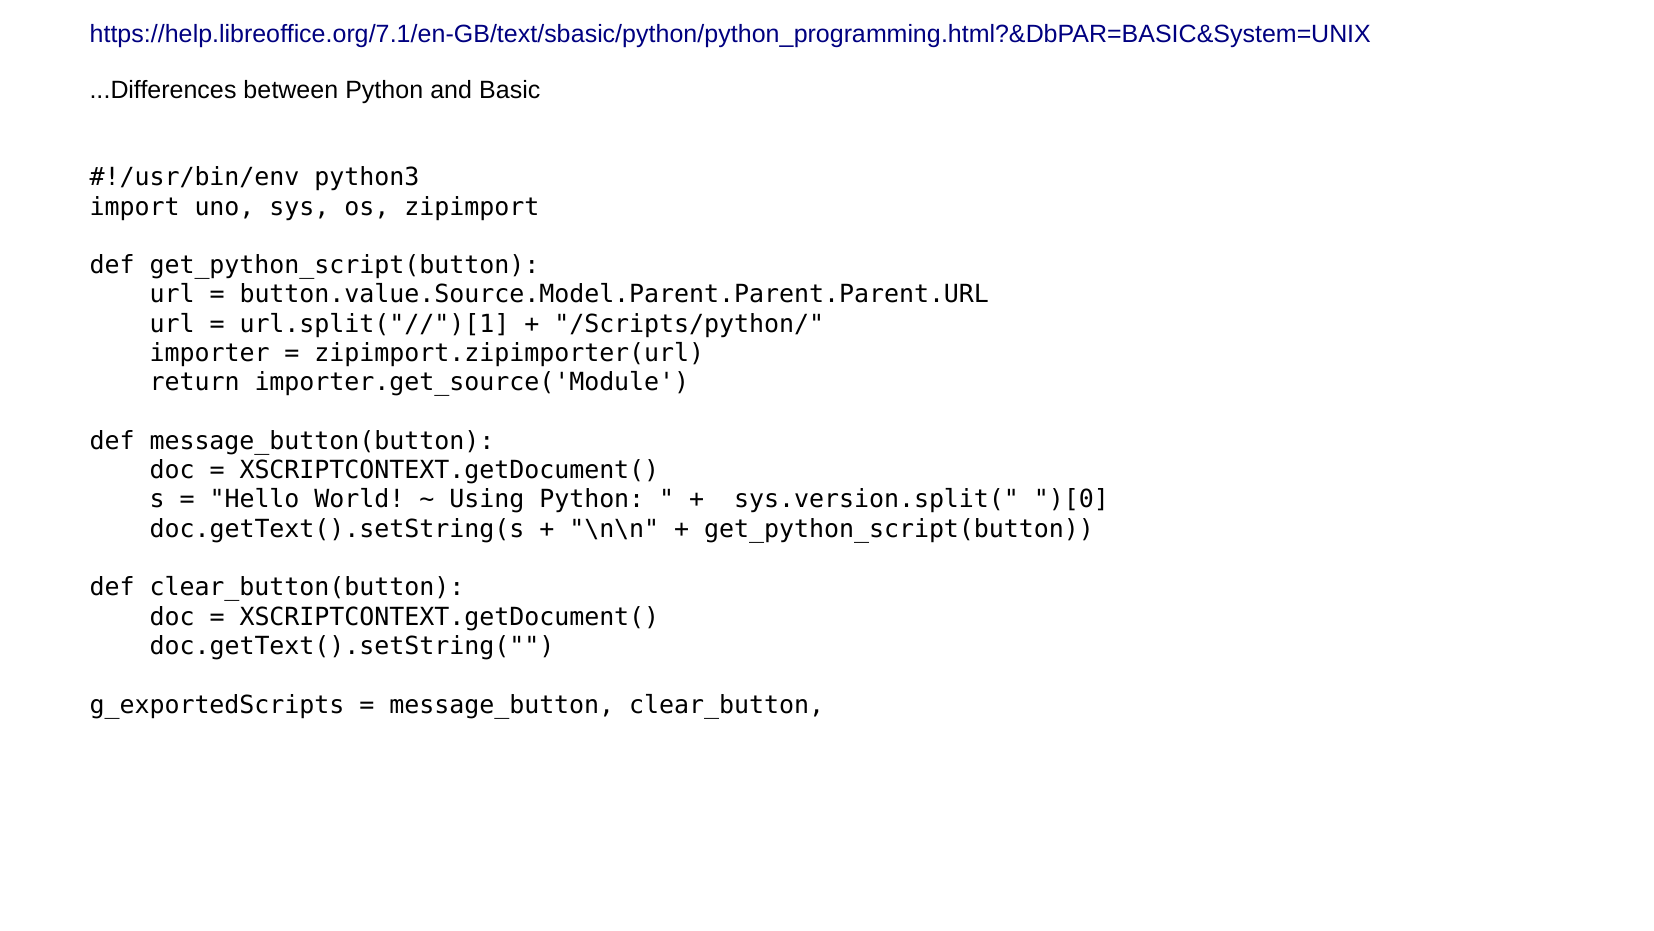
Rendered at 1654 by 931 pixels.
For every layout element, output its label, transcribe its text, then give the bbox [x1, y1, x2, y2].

text_box https://help.libreoffice.org/7.1/en-GB/text/sbasic/python/python_programming.html?&DbPAR=BASIC&System=UNIX ...Differences between Python and Basic #!/usr/bin/env python3 import uno, sys, os, zipimport def get_python_script(button): url = button.value.Source.Model.Parent.Parent.Parent.URL url = url.split("//")[1] + "/Scripts/python/" importer = zipimport.zipimporter(url) return importer.get_source('Module') def message_button(button): doc = XSCRIPTCONTEXT.getDocument() s = "Hello World! ~ Using Python: " + sys.version.split(" ")[0] doc.getText().setString(s + "\n\n" + get_python_script(button)) def clear_button(button): doc = XSCRIPTCONTEXT.getDocument() doc.getText().setString("") g_exportedScripts = message_button, clear_button, [74, 12, 1448, 756]
